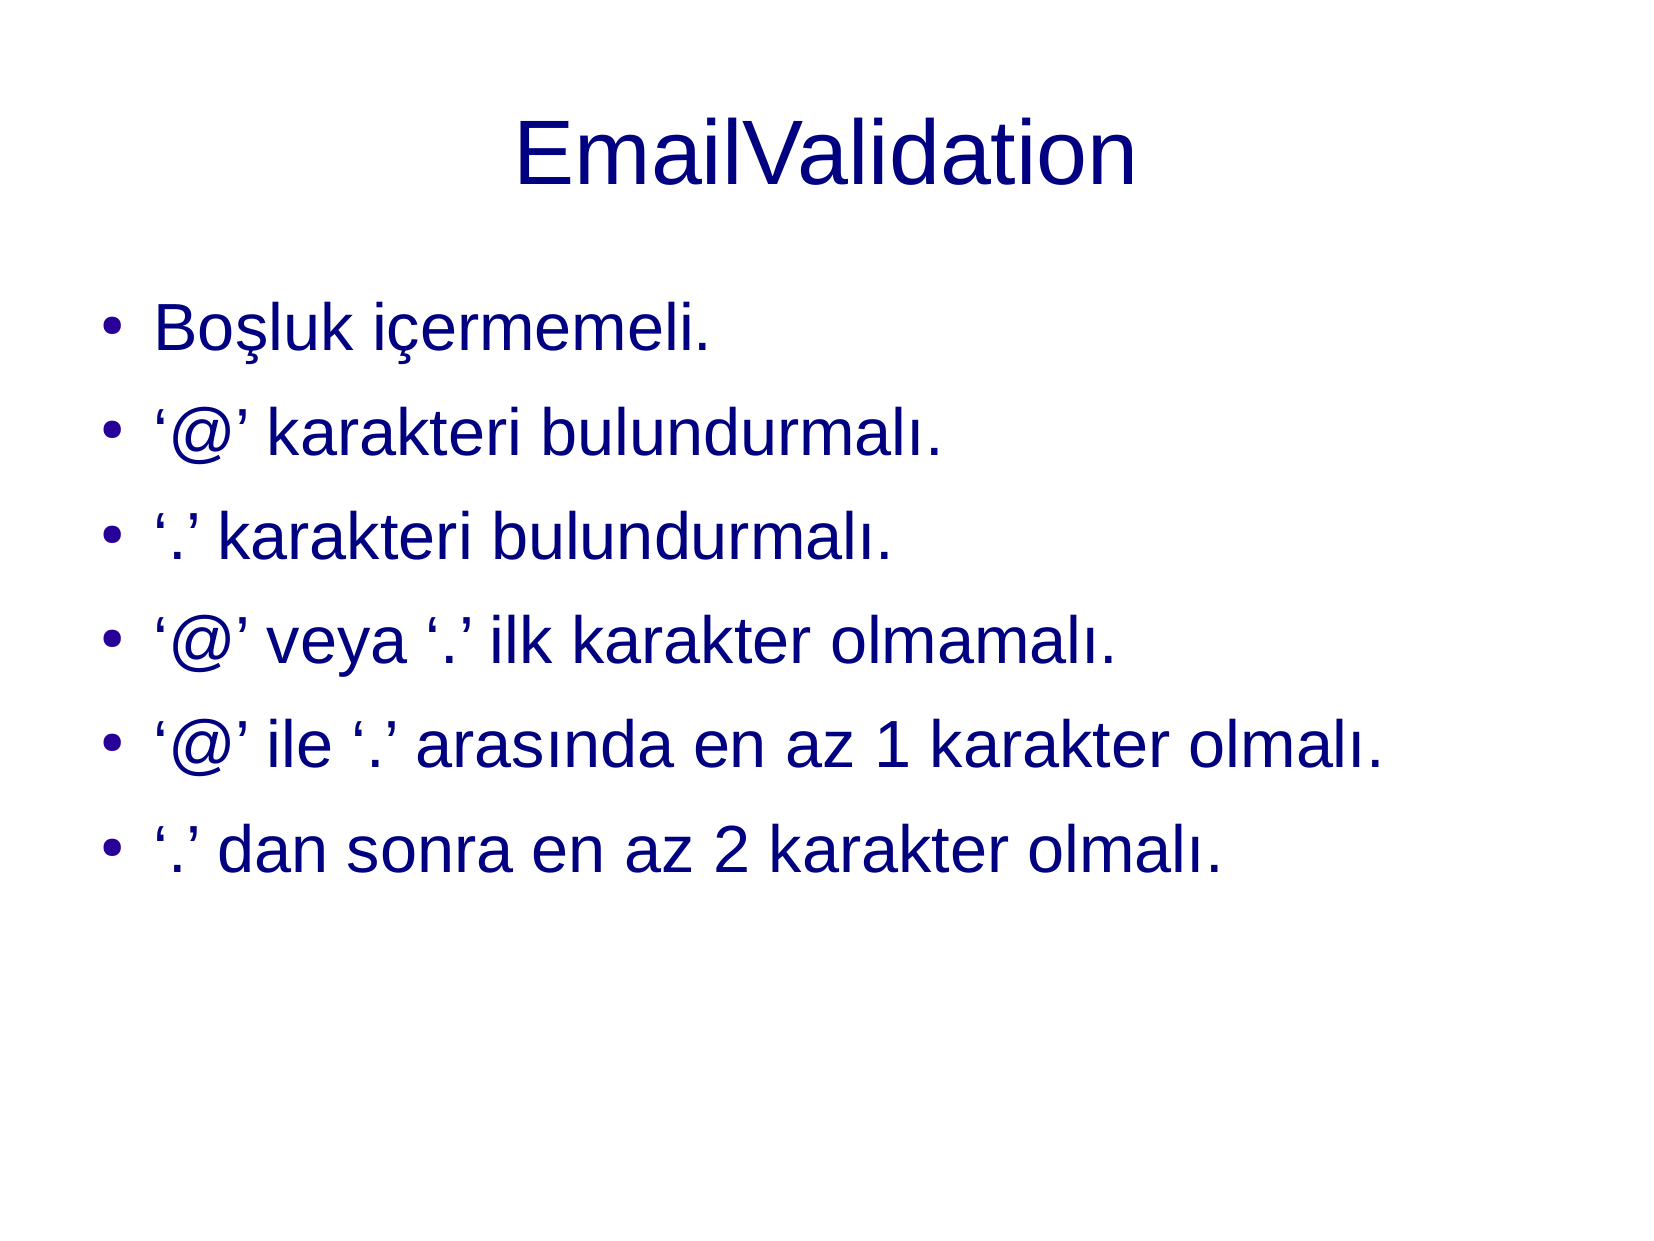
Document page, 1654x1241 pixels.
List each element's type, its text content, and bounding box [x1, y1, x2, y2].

list Boşluk içermemeli. ‘@’ karakteri bulundurmalı. ‘.’ karakteri bulundurmalı. ‘@’ veya ‘.’ ilk karakter olmamalı. ‘@’ ile ‘.’ arasında en az 1 karakter olmalı. ‘.’ dan sonra en az 2 karakter olmalı. [82, 290, 1571, 1109]
title EmailValidation [82, 49, 1571, 257]
